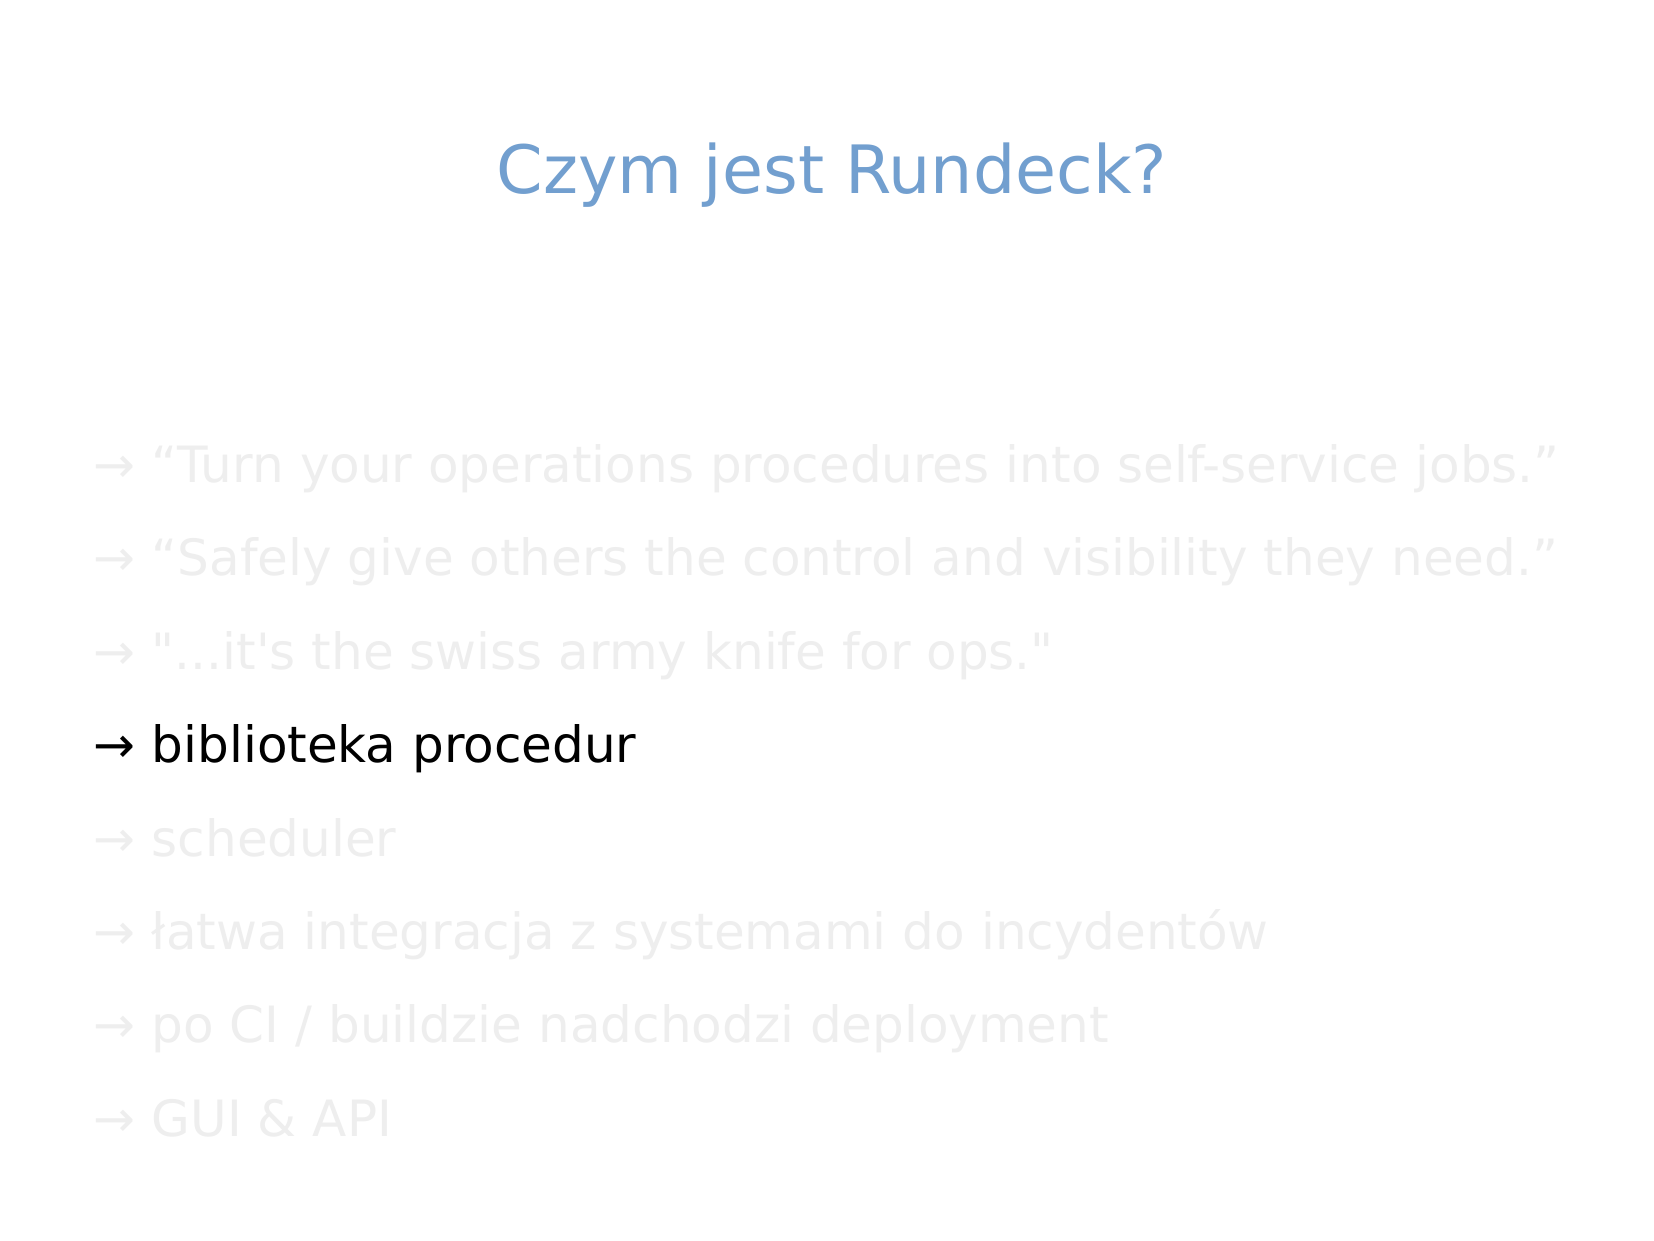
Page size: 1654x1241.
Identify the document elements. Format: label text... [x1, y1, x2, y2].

text_box → “Turn your operations procedures into self-service jobs.” → “Safely give others the control and visibility they need.” → "...it's the swiss army knife for ops." → biblioteka procedur → scheduler → łatwa integracja z systemami do incydentów → po CI / buildzie nadchodzi deployment → GUI & API [79, 399, 1575, 1127]
text_box Czym jest Rundeck? [482, 123, 1183, 217]
